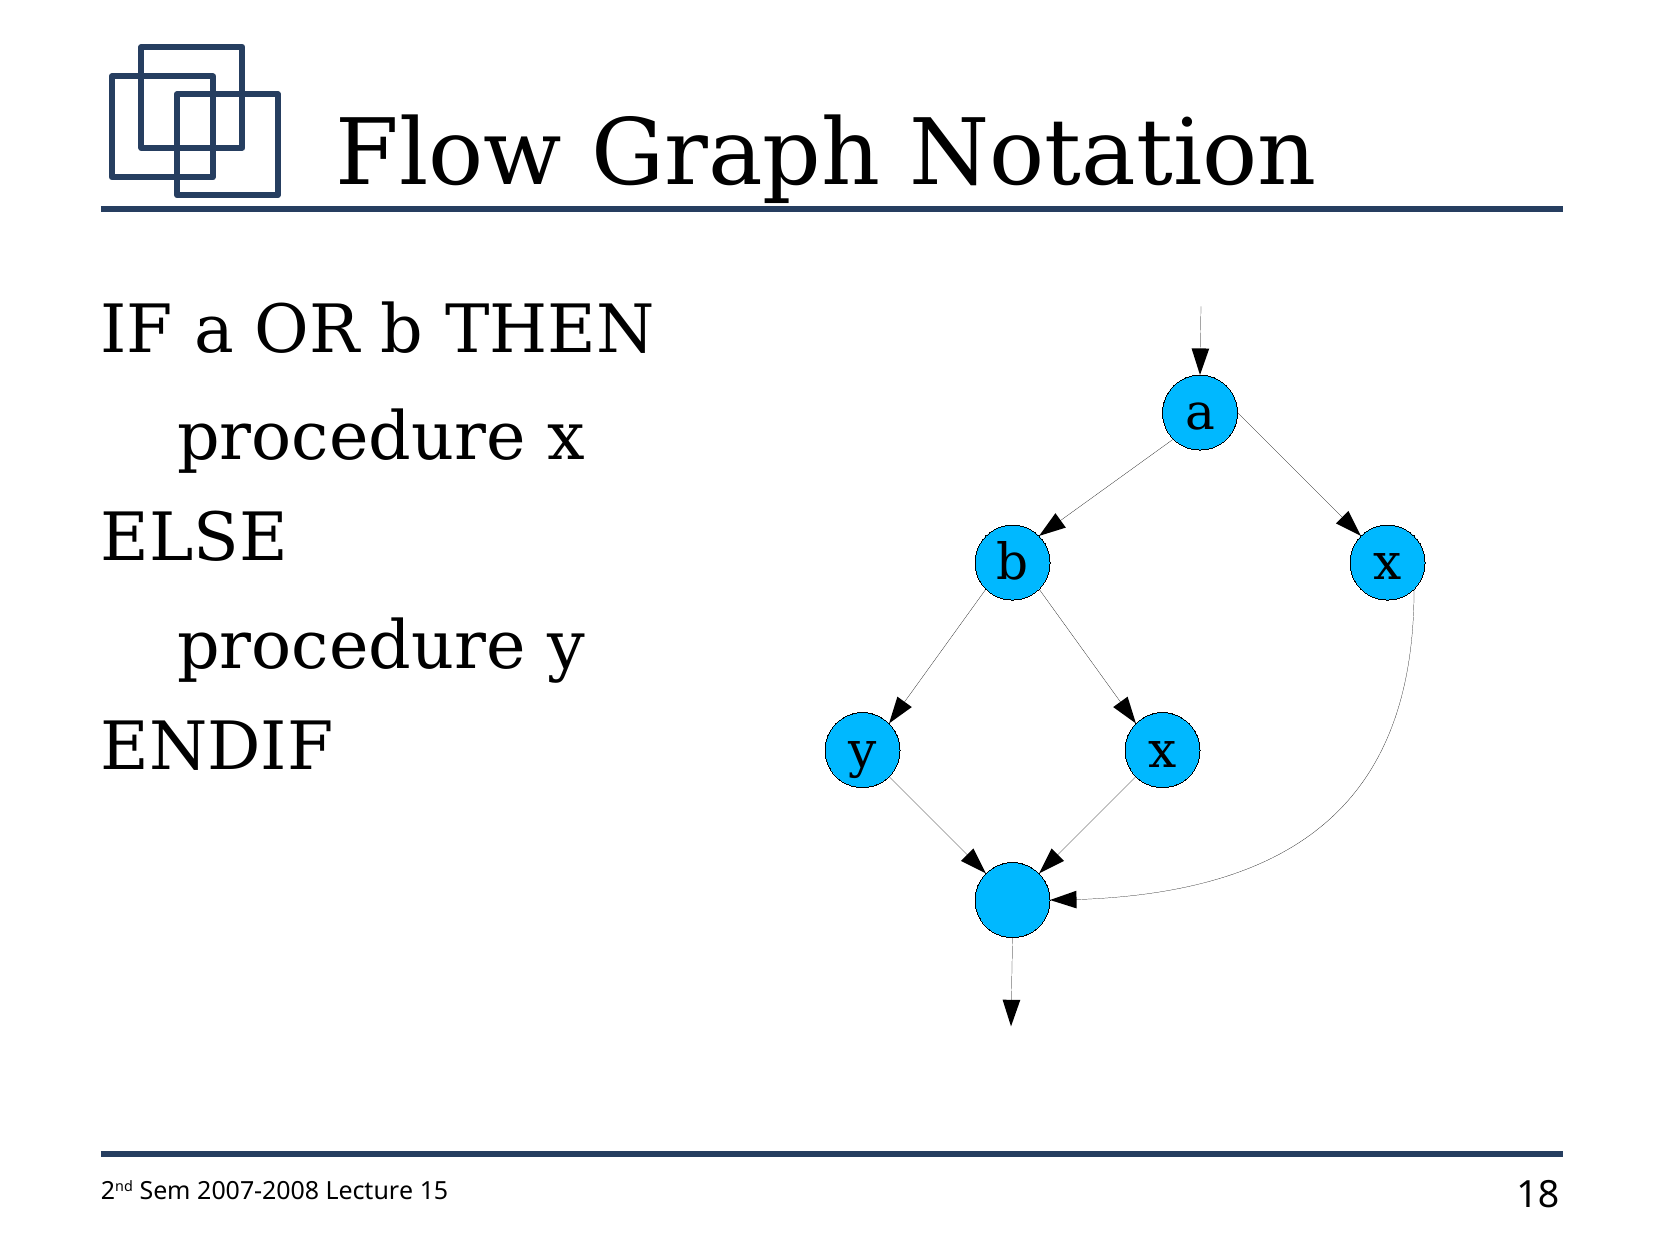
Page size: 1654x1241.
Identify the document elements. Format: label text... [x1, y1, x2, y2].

text_box y [825, 712, 901, 788]
text_box a [1162, 375, 1238, 451]
text_box x [1350, 525, 1426, 601]
text_box [975, 862, 1050, 938]
text_box x [1125, 712, 1201, 788]
title Flow Graph Notation [82, 49, 1571, 257]
text_box b [975, 525, 1051, 601]
list IF a OR b THEN procedure x ELSE procedure y ENDIF [82, 290, 1571, 1109]
